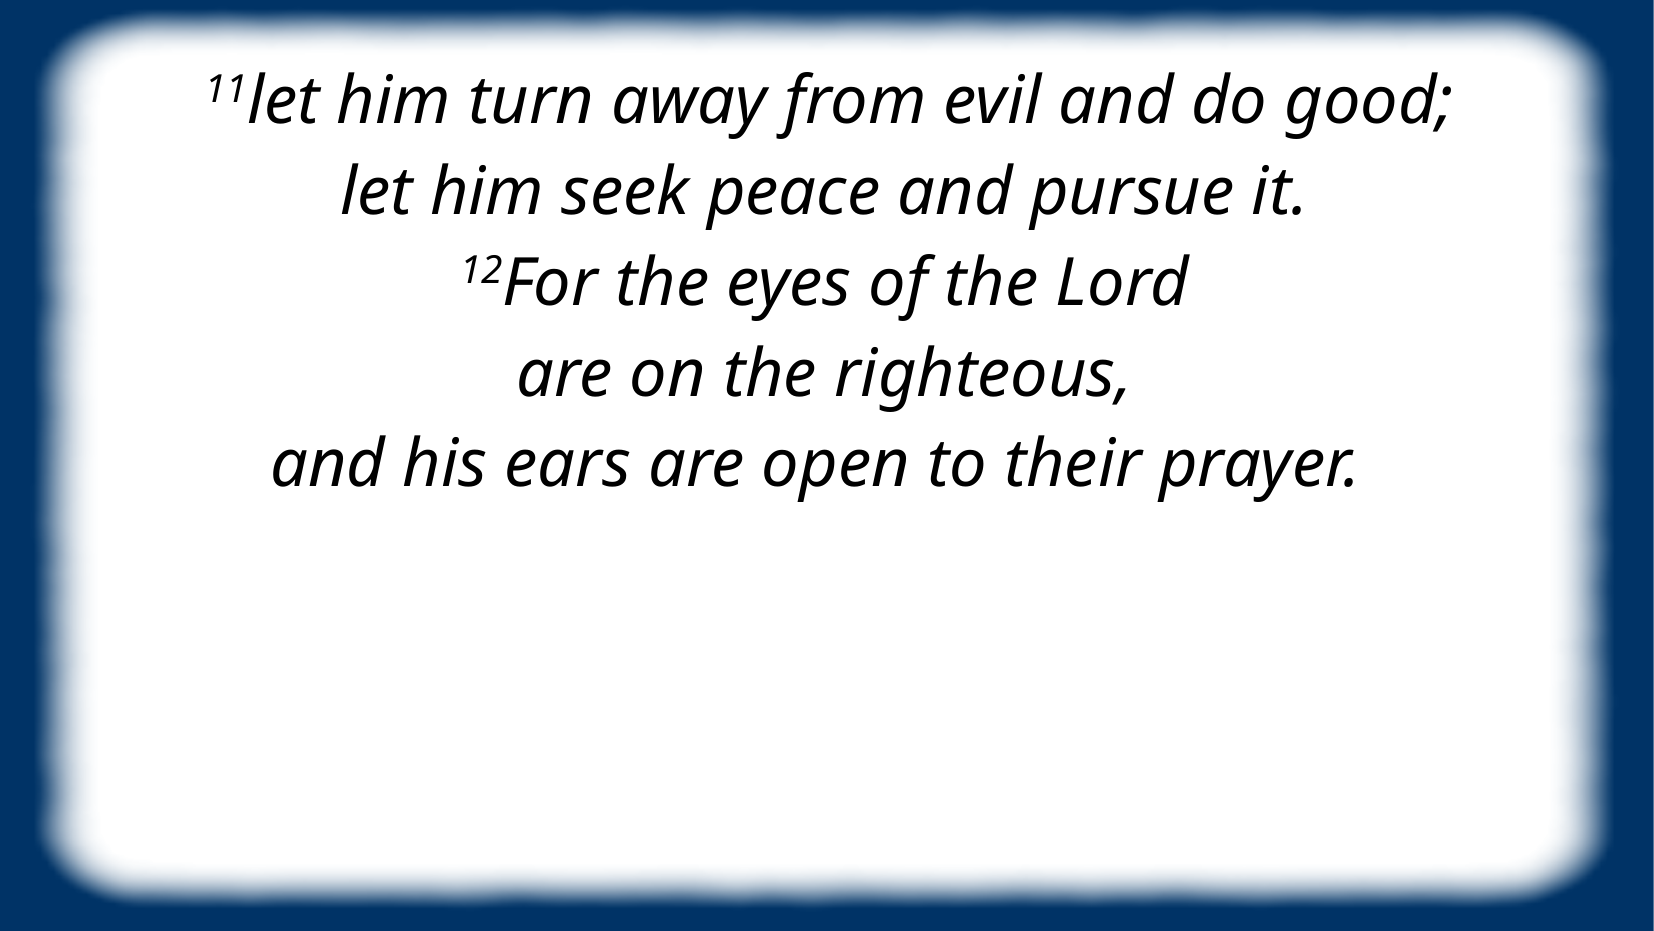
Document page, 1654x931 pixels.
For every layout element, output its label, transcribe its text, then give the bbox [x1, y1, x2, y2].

text_box 11let him turn away from evil and do good; let him seek peace and pursue it. 12For the eyes of the Lord are on the righteous, and his ears are open to their prayer. [105, 45, 1546, 504]
picture [0, 0, 1654, 931]
